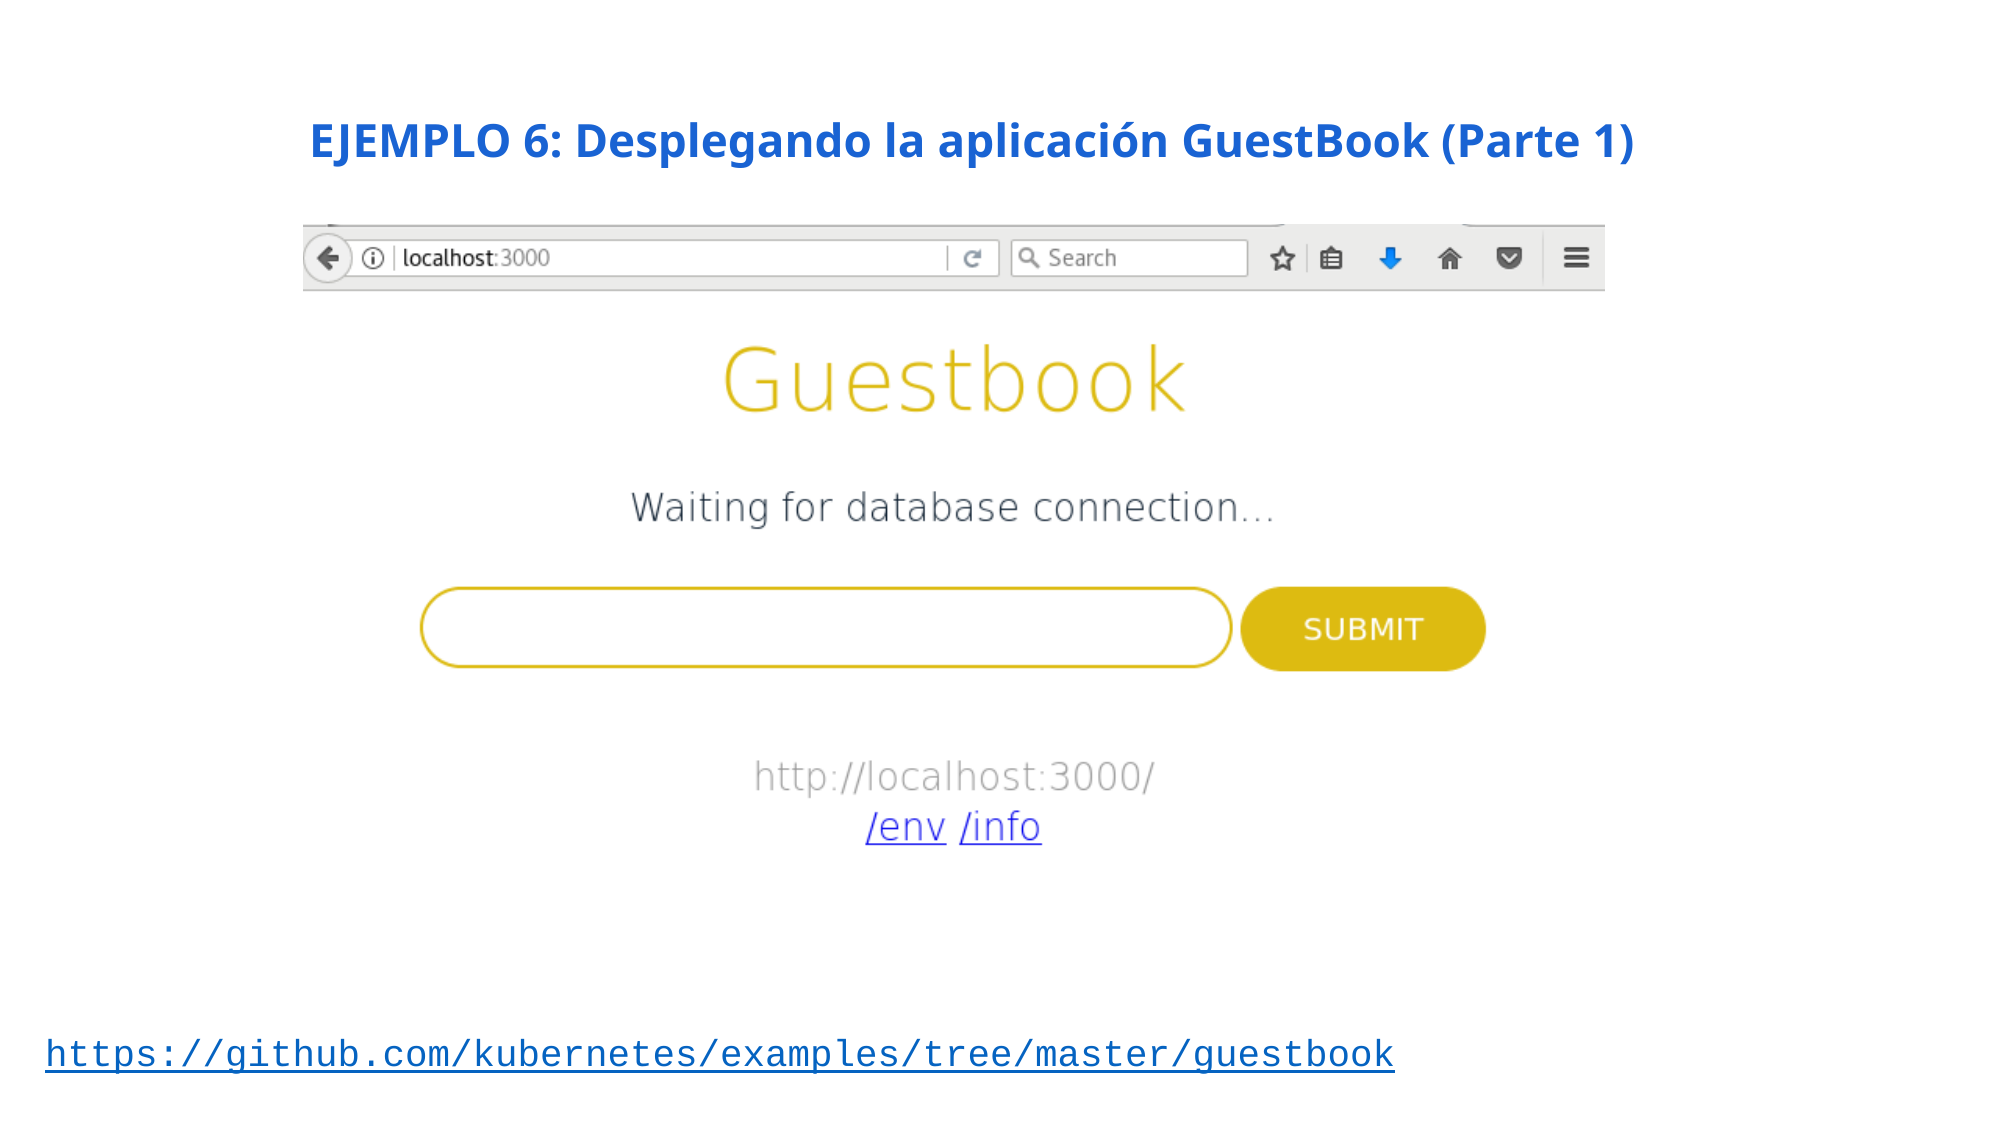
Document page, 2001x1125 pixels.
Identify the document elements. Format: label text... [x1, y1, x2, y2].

text_box EJEMPLO 6: Desplegando la aplicación GuestBook (Parte 1) [101, 110, 1843, 170]
text_box https://github.com/kubernetes/examples/tree/master/guestbook [30, 1021, 1728, 1097]
picture [303, 224, 1605, 936]
